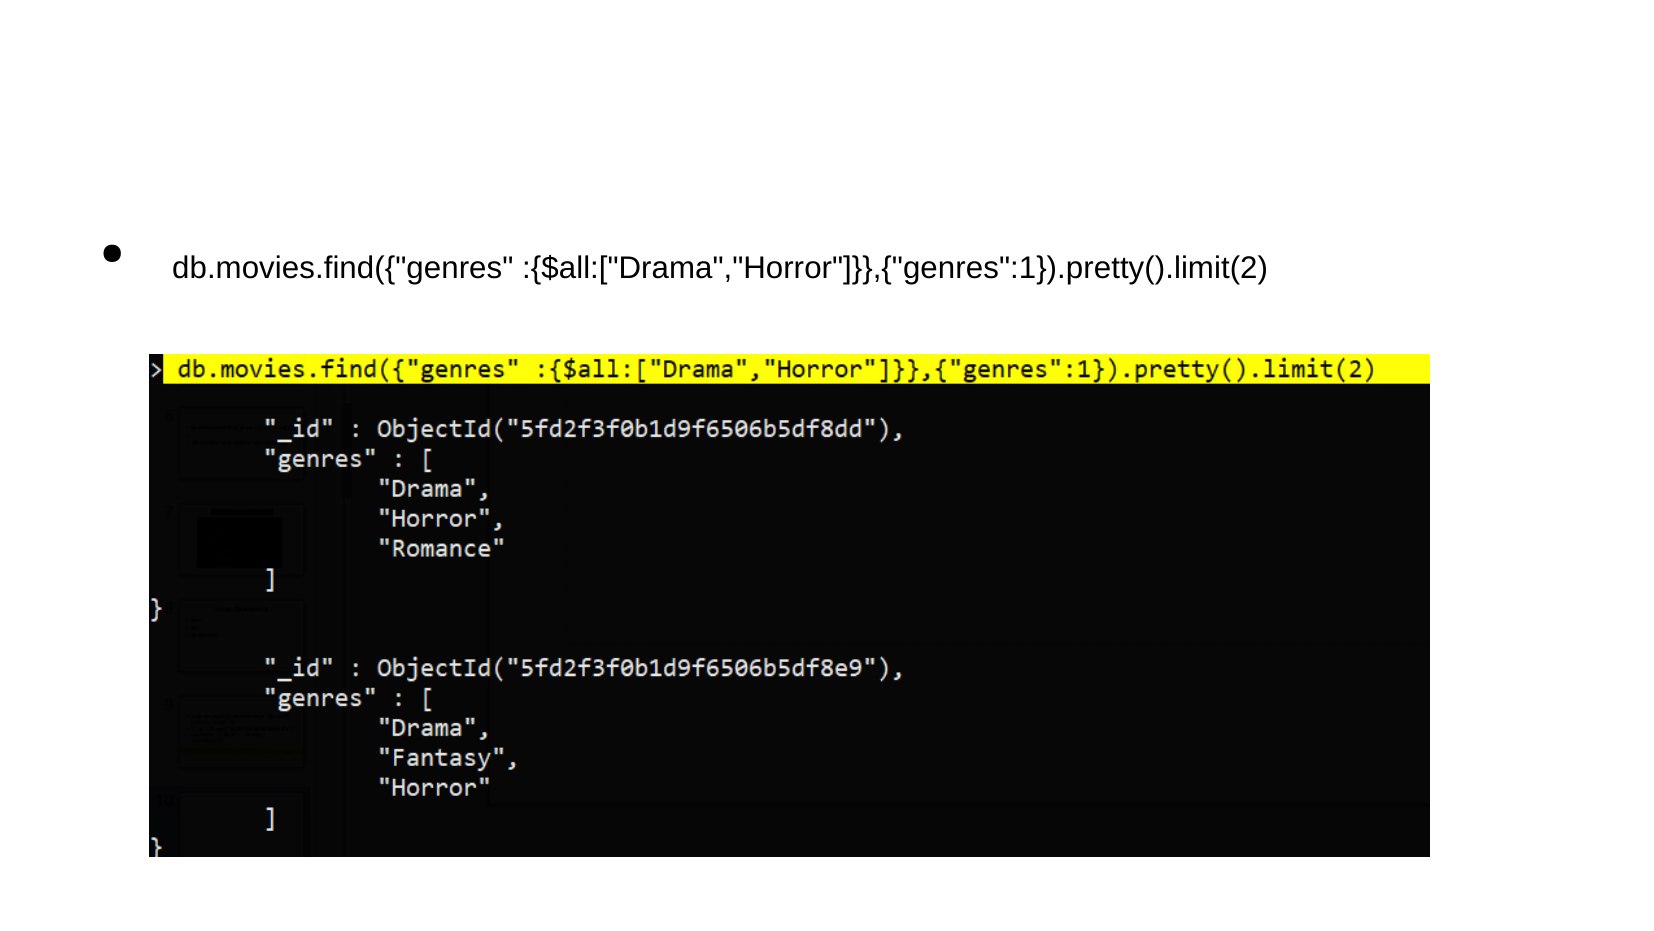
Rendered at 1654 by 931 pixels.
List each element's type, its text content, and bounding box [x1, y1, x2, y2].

list db.movies.find({"genres" :{$all:["Drama","Horror"]}},{"genres":1}).pretty().limit(2) [82, 217, 1571, 758]
picture [149, 354, 1430, 857]
